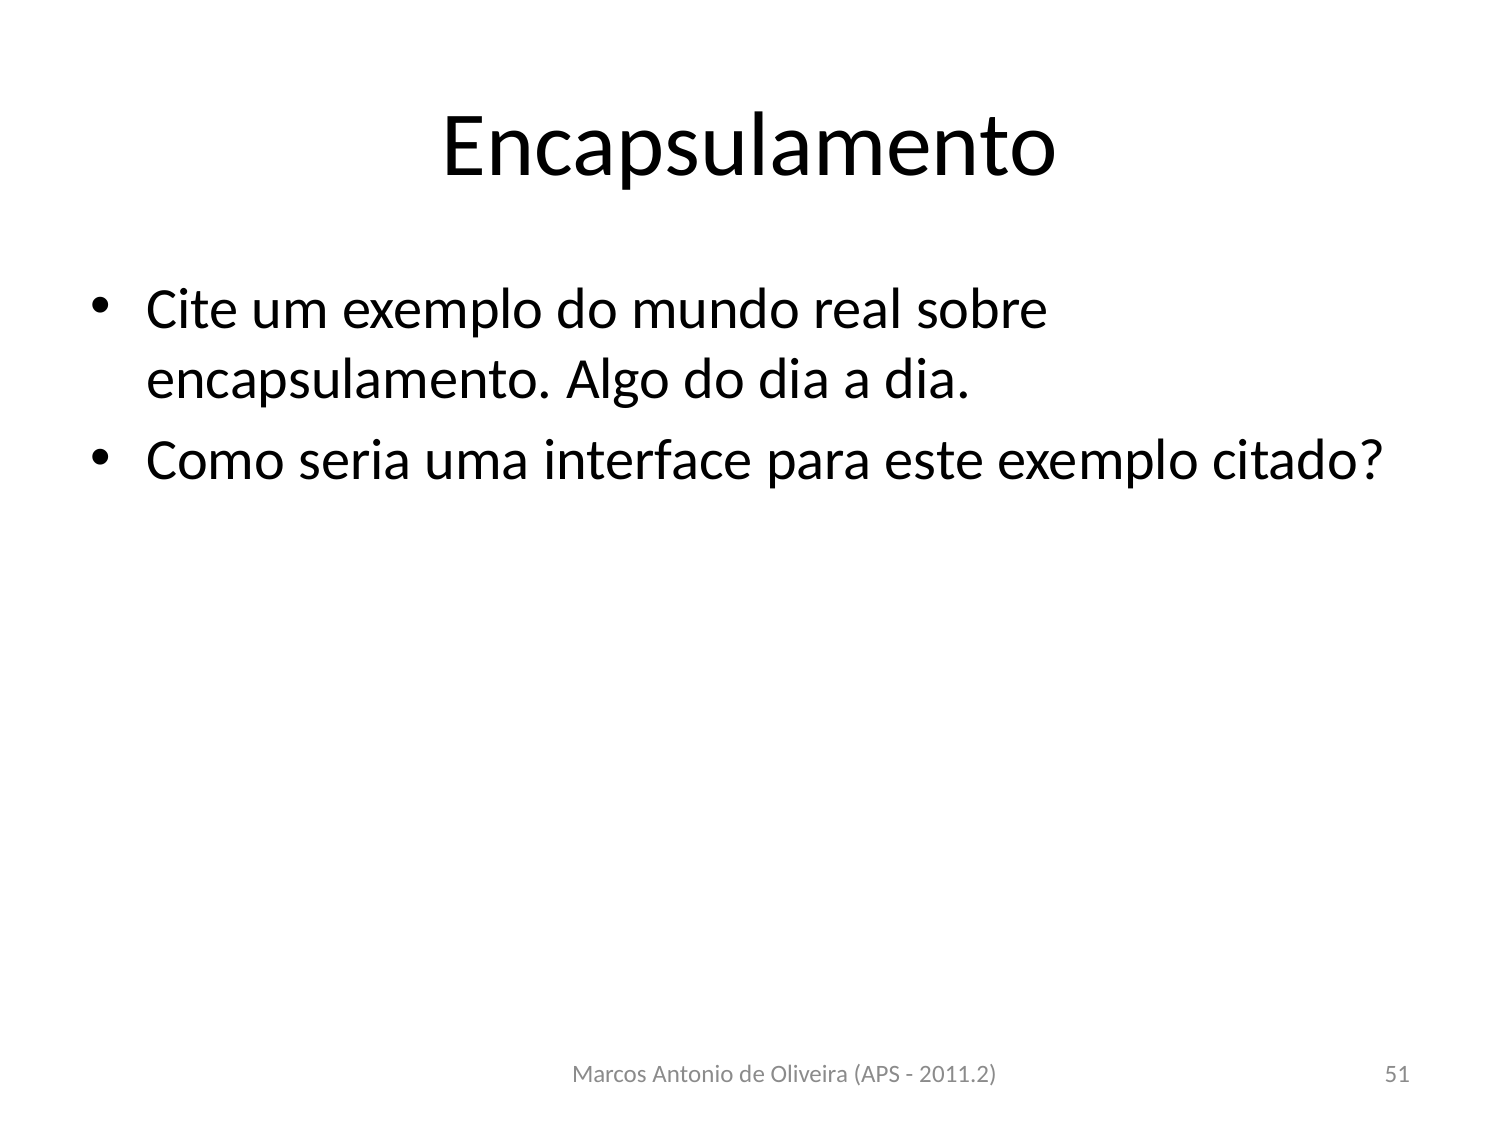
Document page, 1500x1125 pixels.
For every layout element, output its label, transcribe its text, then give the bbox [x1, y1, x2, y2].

footer Marcos Antonio de Oliveira (APS - 2011.2) [512, 1042, 1058, 1103]
list Cite um exemplo do mundo real sobre encapsulamento. Algo do dia a dia. Como seria uma interface para este exemplo citado? [75, 262, 1418, 1005]
title Encapsulamento [75, 45, 1425, 233]
slide_number <número> [1074, 1042, 1425, 1103]
